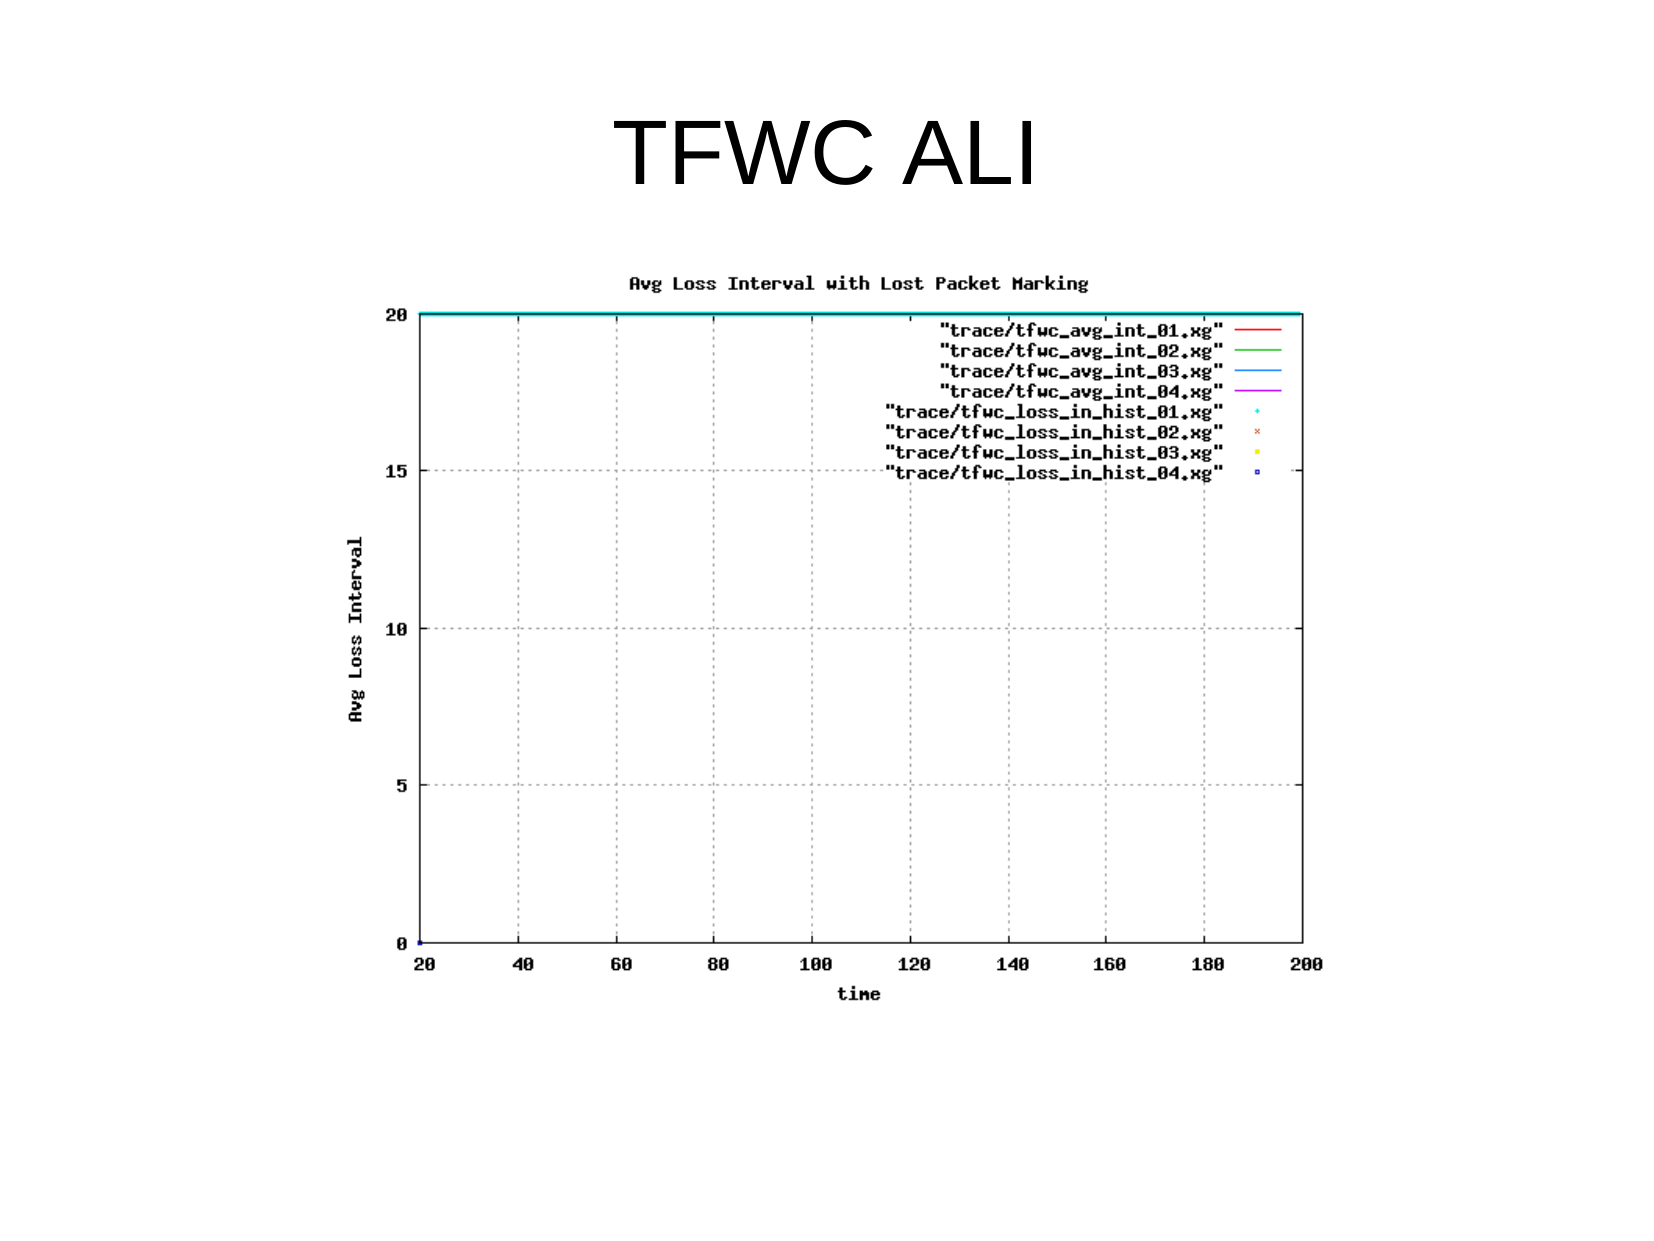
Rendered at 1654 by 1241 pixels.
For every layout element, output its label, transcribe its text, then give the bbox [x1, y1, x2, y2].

picture [335, 254, 1335, 1005]
title TFWC ALI [82, 49, 1571, 257]
